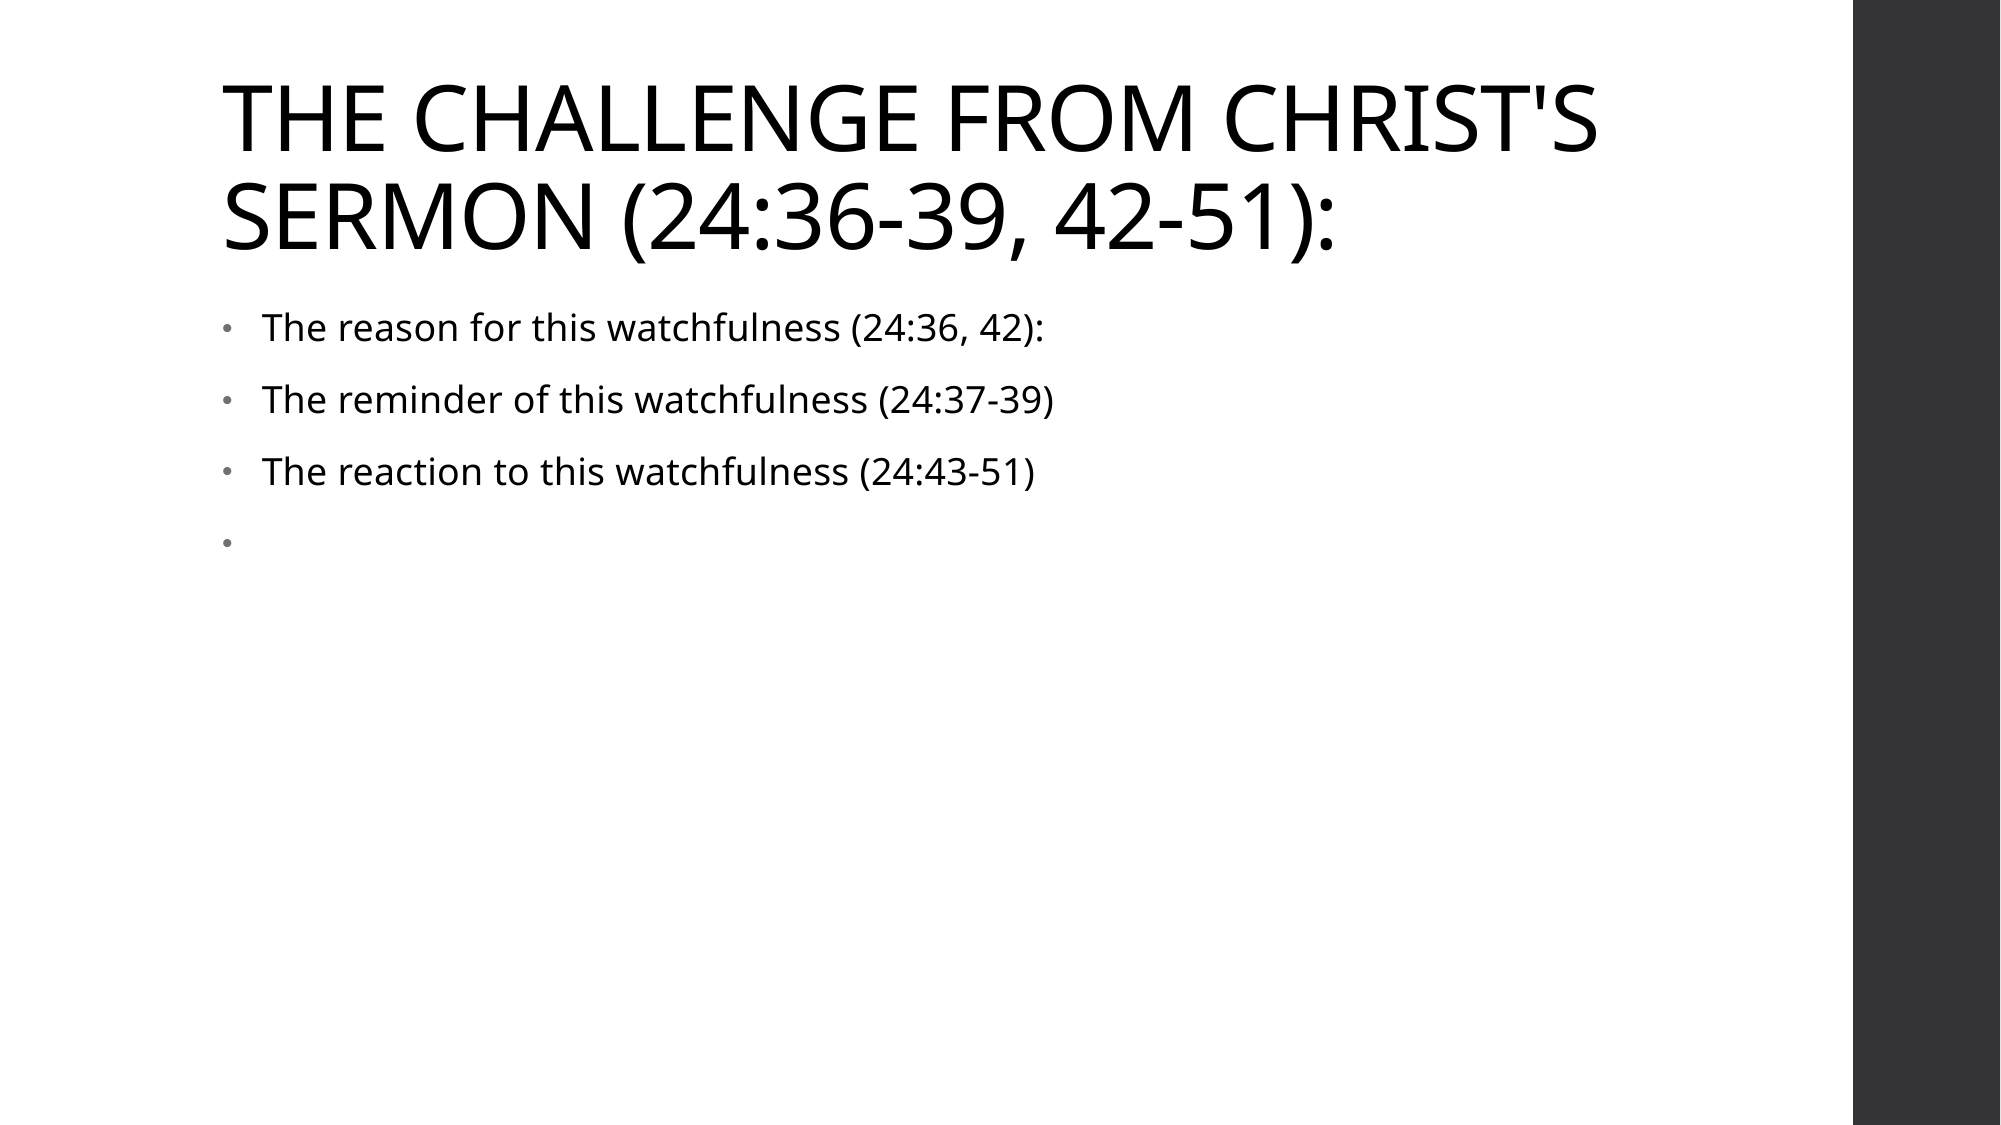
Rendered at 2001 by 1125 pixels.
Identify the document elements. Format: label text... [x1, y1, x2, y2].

title THE CHALLENGE FROM CHRIST'S SERMON (24:36-39, 42-51): [206, 60, 1797, 278]
list The reason for this watchfulness (24:36, 42): The reminder of this watchfulness (24:37-39) The reaction to this watchfulness (24:43-51) [206, 299, 1617, 1014]
